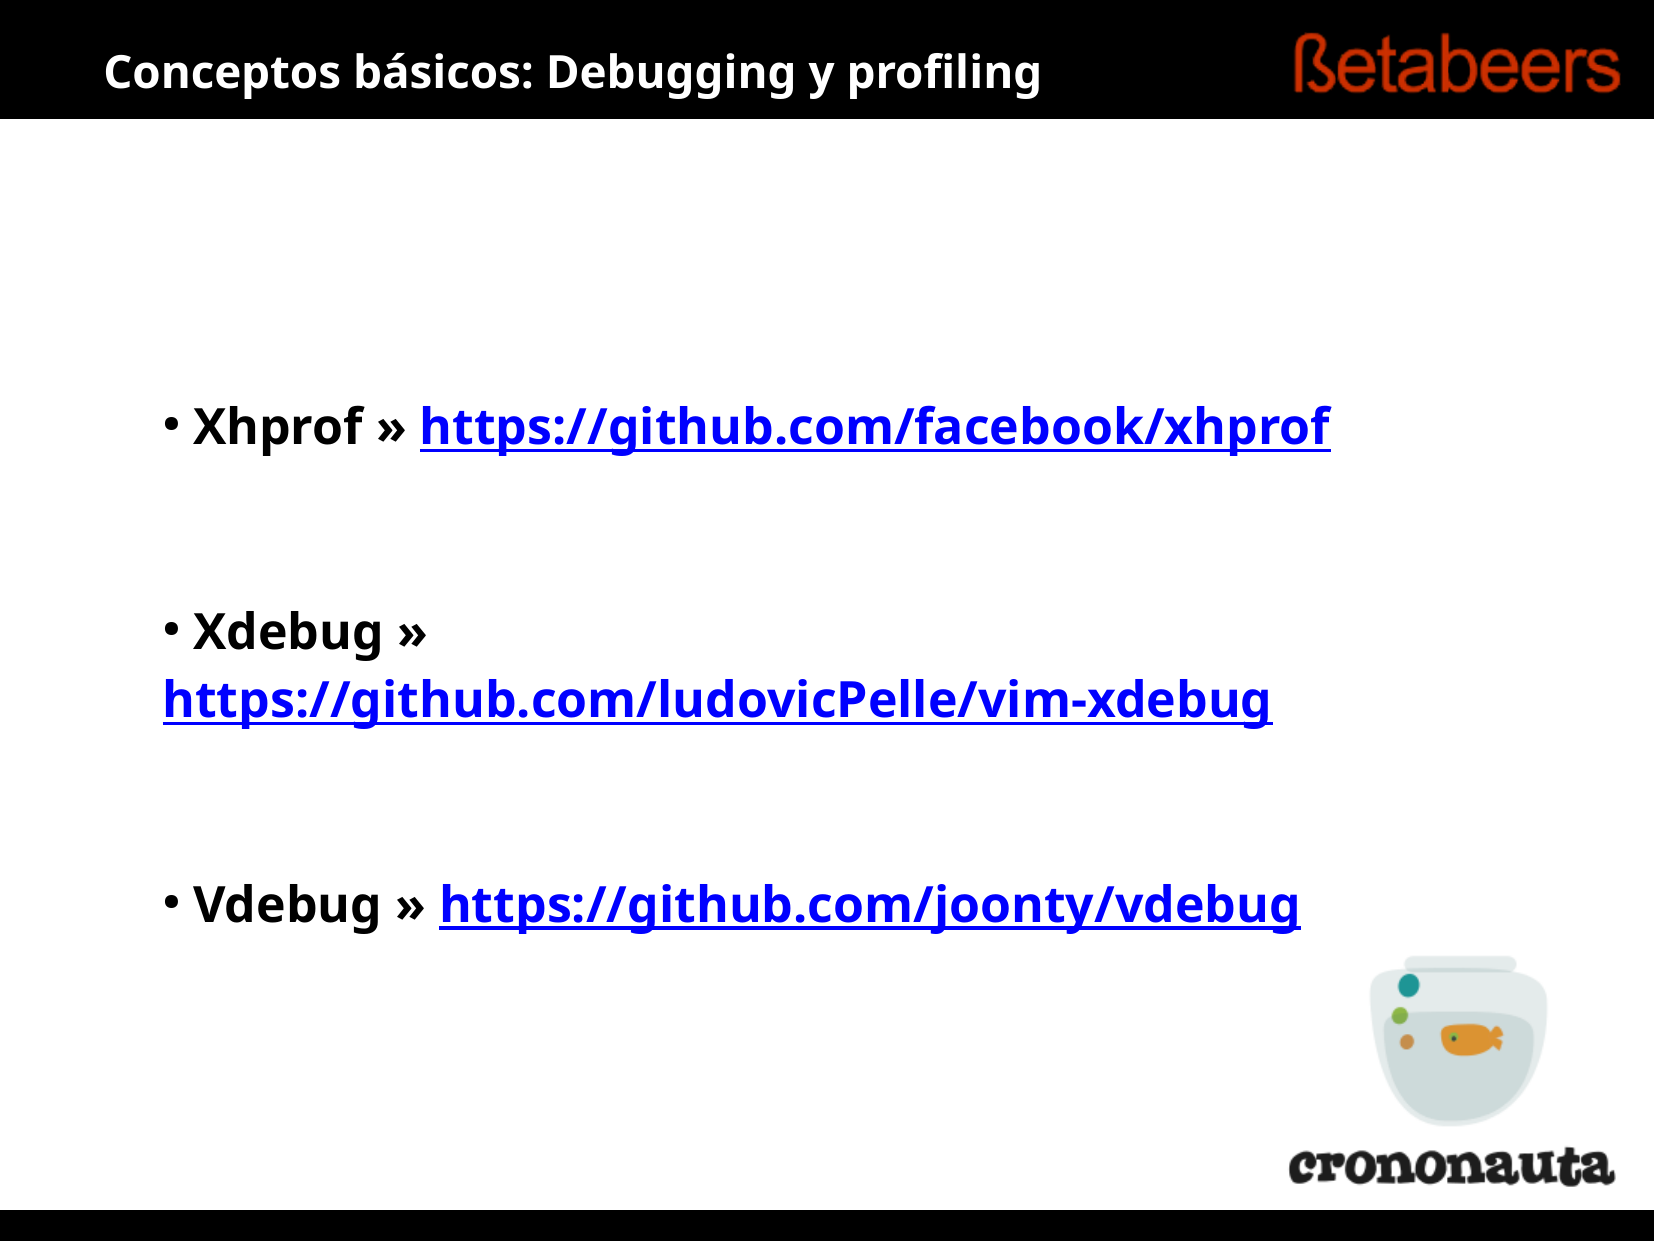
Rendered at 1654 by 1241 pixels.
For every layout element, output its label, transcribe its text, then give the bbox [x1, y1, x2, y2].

text_box Conceptos básicos: Debugging y profiling [88, 31, 1015, 99]
picture [1240, 944, 1637, 1196]
text_box Xhprof » https://github.com/facebook/xhprof Xdebug » https://github.com/ludovicPelle/vim-xdebug Vdebug » https://github.com/joonty/vdebug [147, 383, 1536, 799]
picture [1290, 29, 1625, 101]
